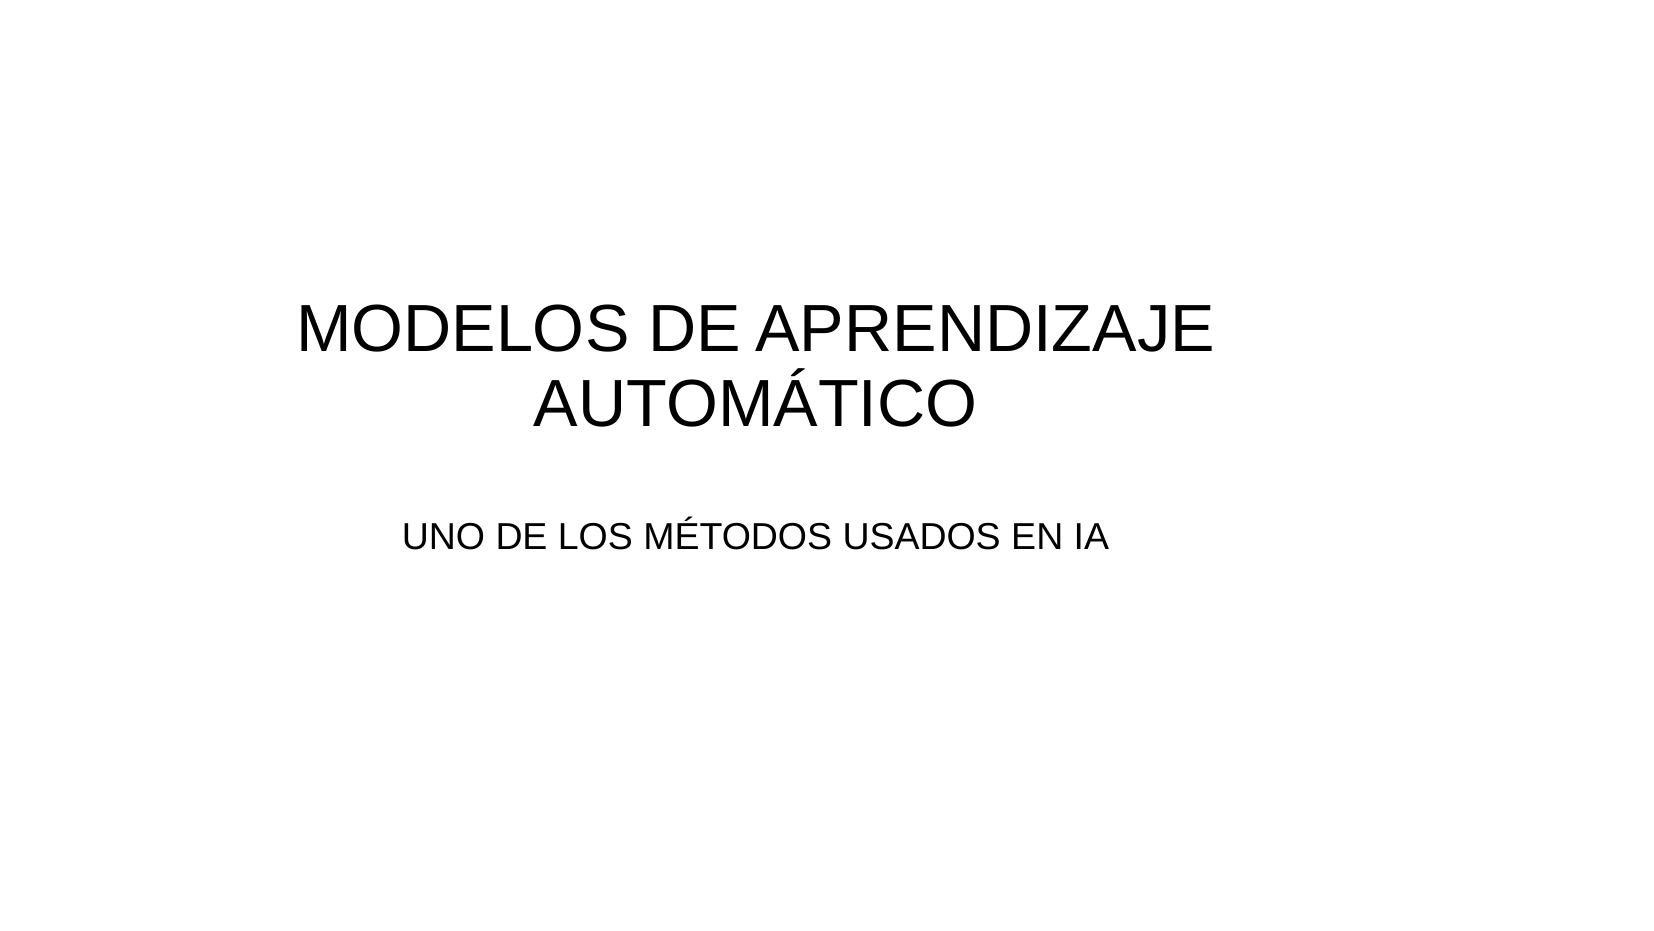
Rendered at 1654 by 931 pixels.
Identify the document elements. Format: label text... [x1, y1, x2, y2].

text_box MODELOS DE APRENDIZAJE AUTOMÁTICO UNO DE LOS MÉTODOS USADOS EN IA [212, 283, 1300, 638]
